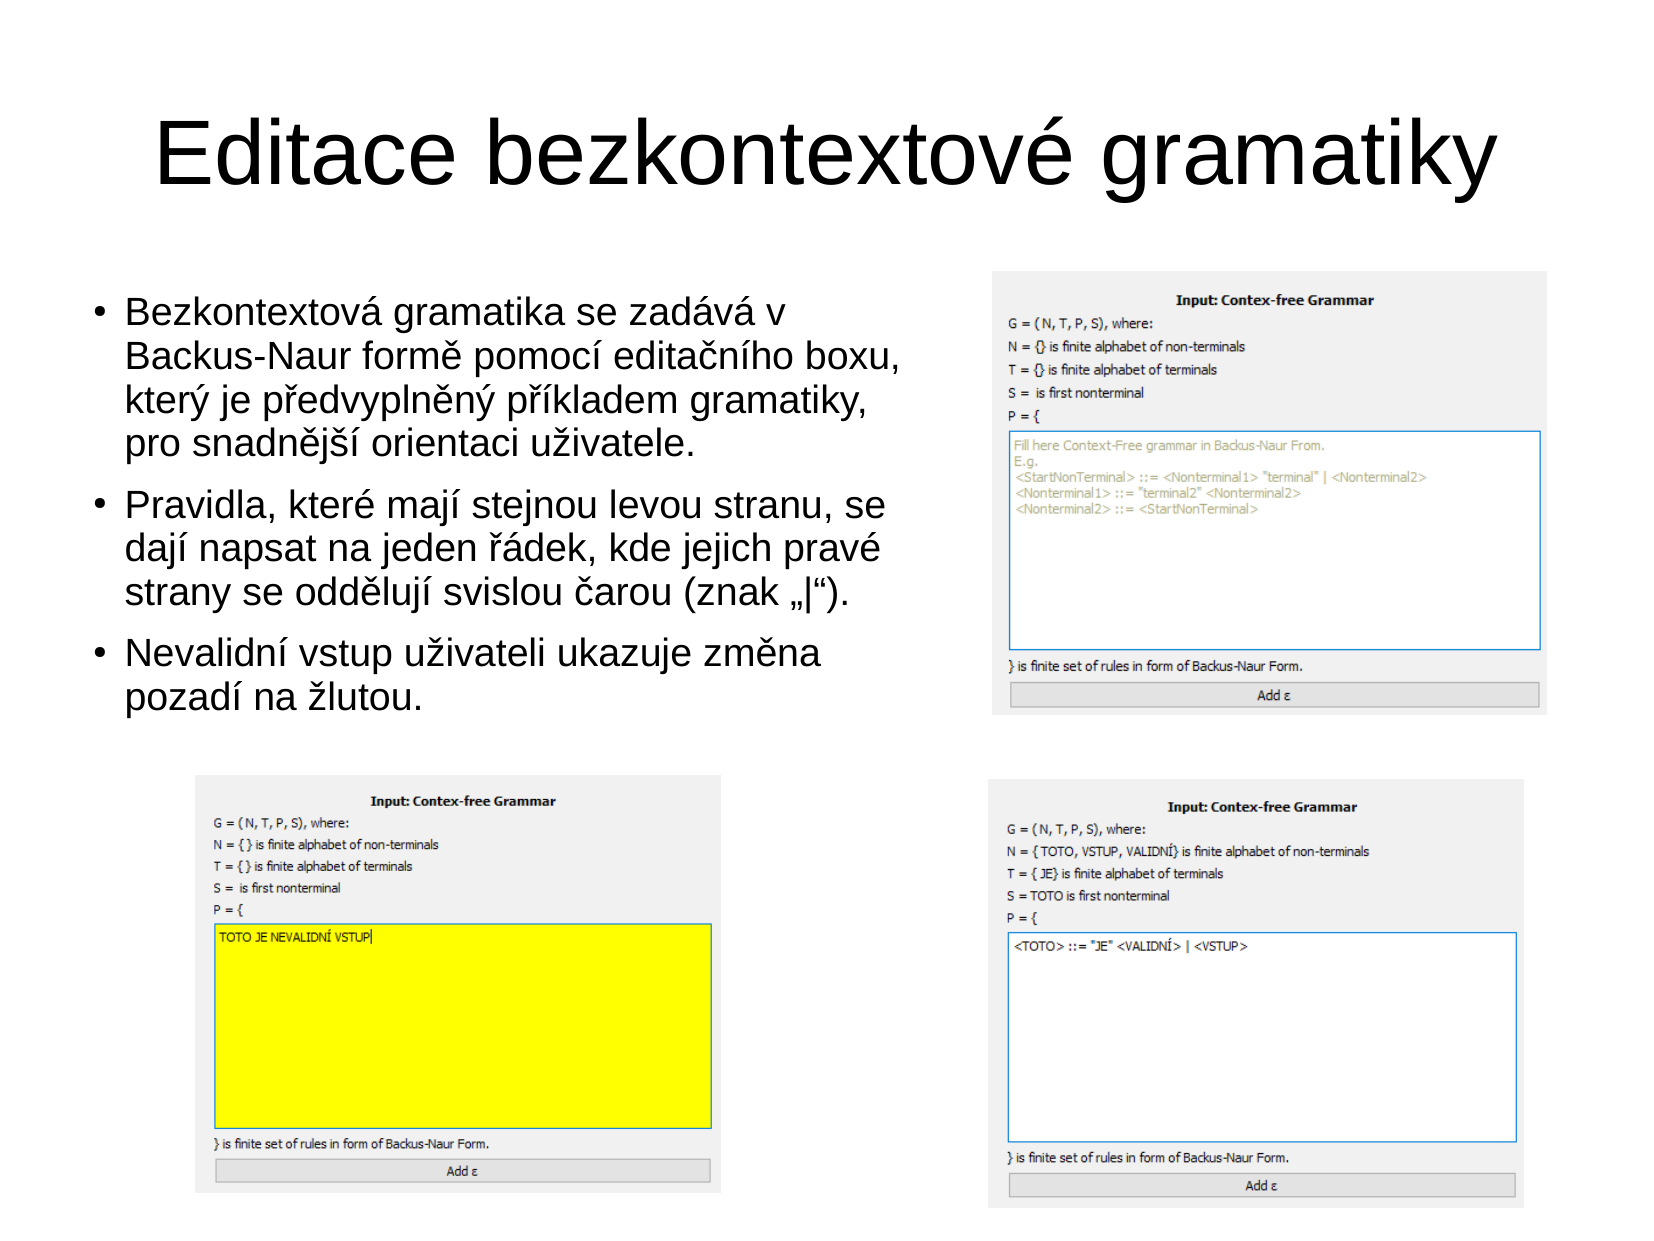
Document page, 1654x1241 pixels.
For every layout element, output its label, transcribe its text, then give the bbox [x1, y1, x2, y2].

picture [195, 775, 721, 1193]
title Editace bezkontextové gramatiky [82, 49, 1571, 257]
picture [992, 271, 1547, 715]
picture [988, 779, 1524, 1208]
list Bezkontextová gramatika se zadává v Backus-Naur formě pomocí editačního boxu, který je předvyplněný příkladem gramatiky, pro snadnější orientaci uživatele. Pravidla, které mají stejnou levou stranu, se dají napsat na jeden řádek, kde jejich pravé strany se oddělují svislou čarou (znak „|“). Nevalidní vstup uživateli ukazuje změna pozadí na žlutou. [82, 290, 910, 733]
